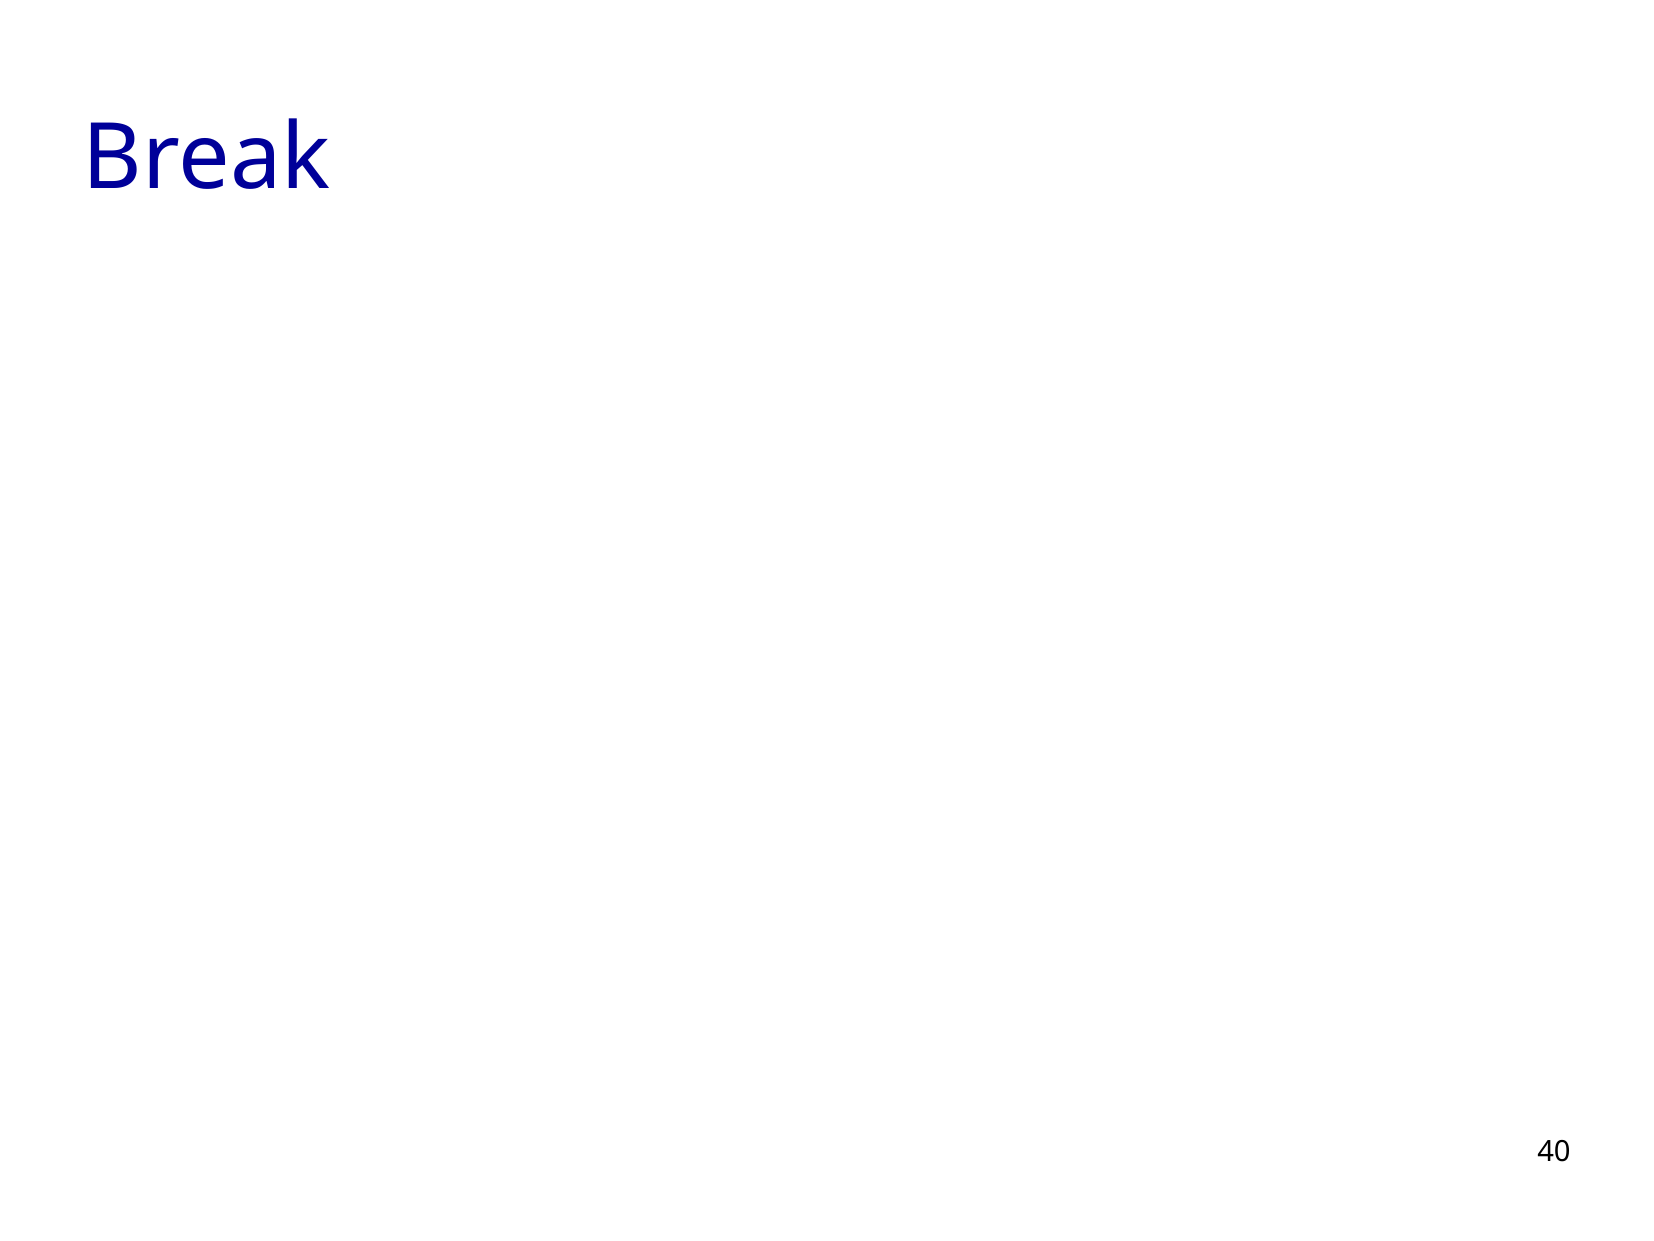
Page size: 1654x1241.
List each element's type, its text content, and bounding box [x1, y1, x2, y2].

title Break [82, 49, 1571, 257]
